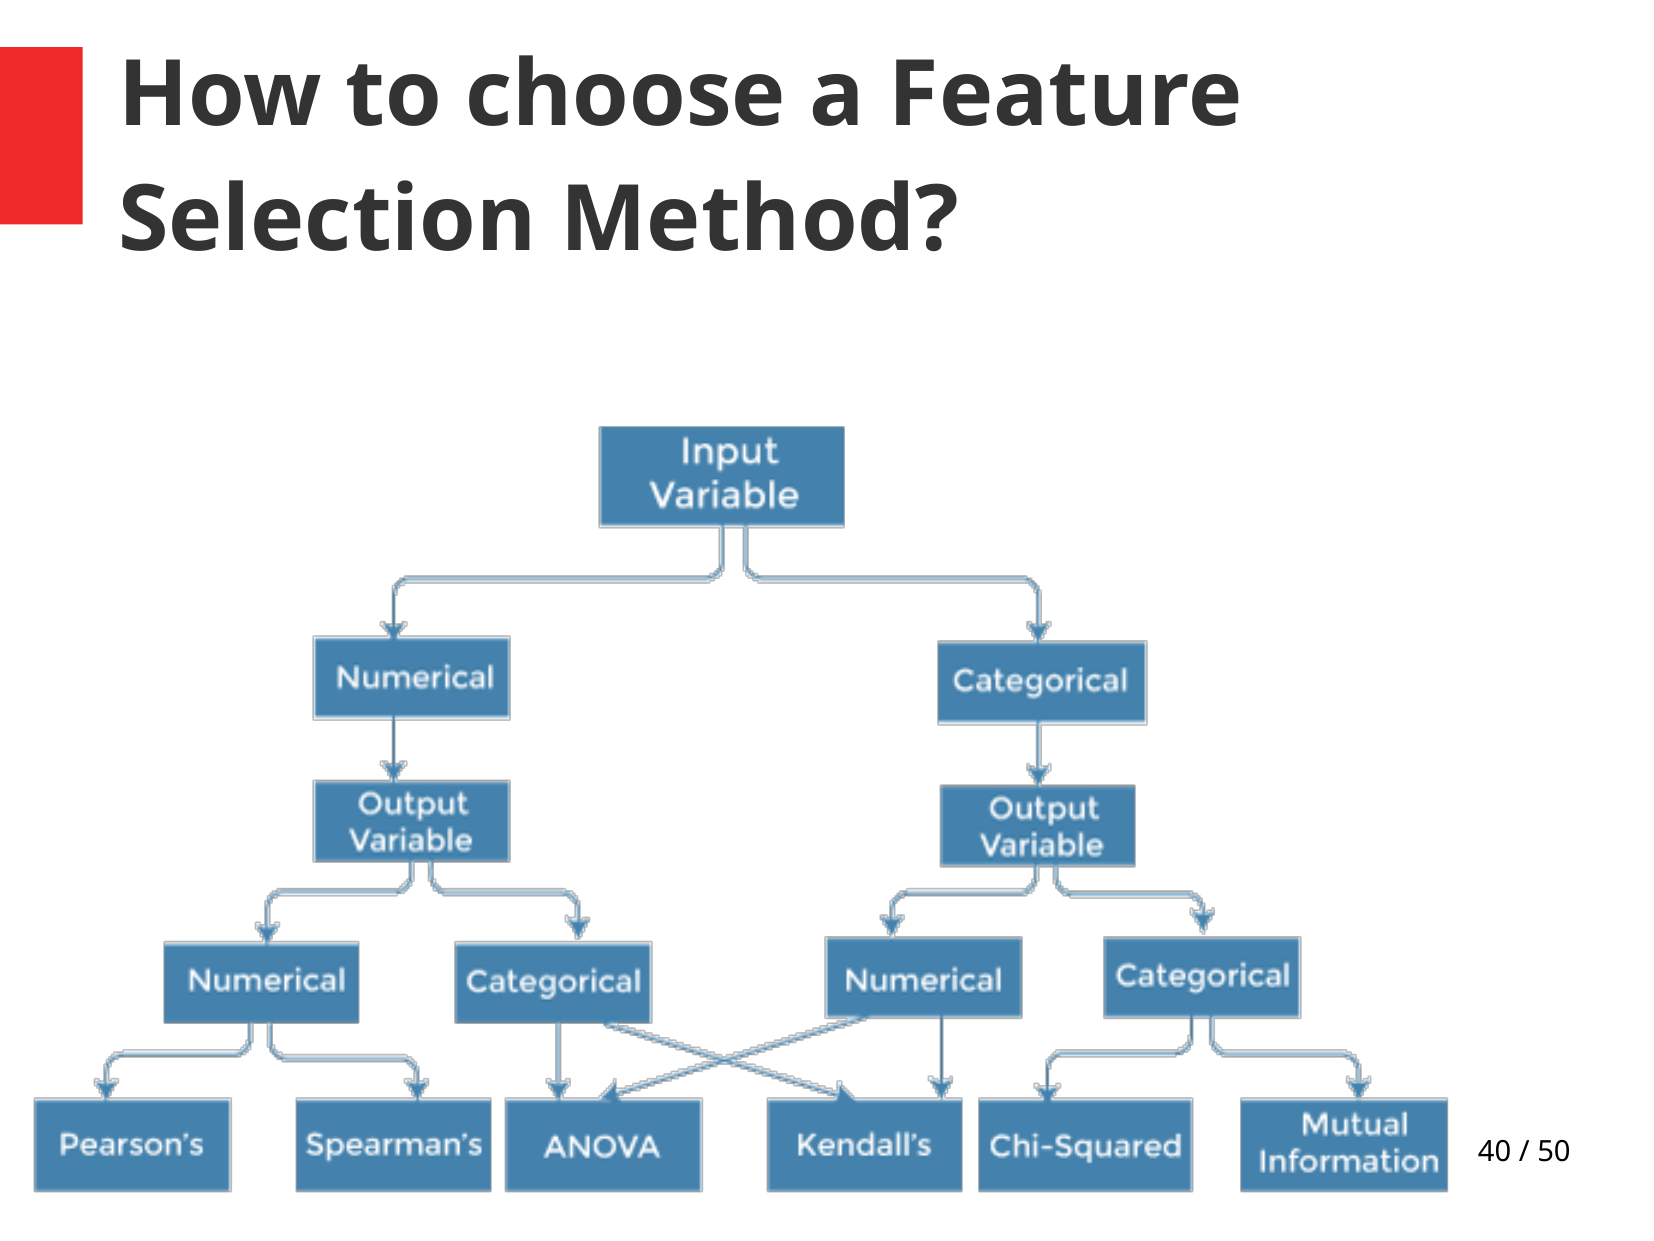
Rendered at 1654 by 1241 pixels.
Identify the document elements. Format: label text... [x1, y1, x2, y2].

picture [23, 401, 1465, 1214]
title How to choose a Feature Selection Method? [118, 28, 1571, 278]
